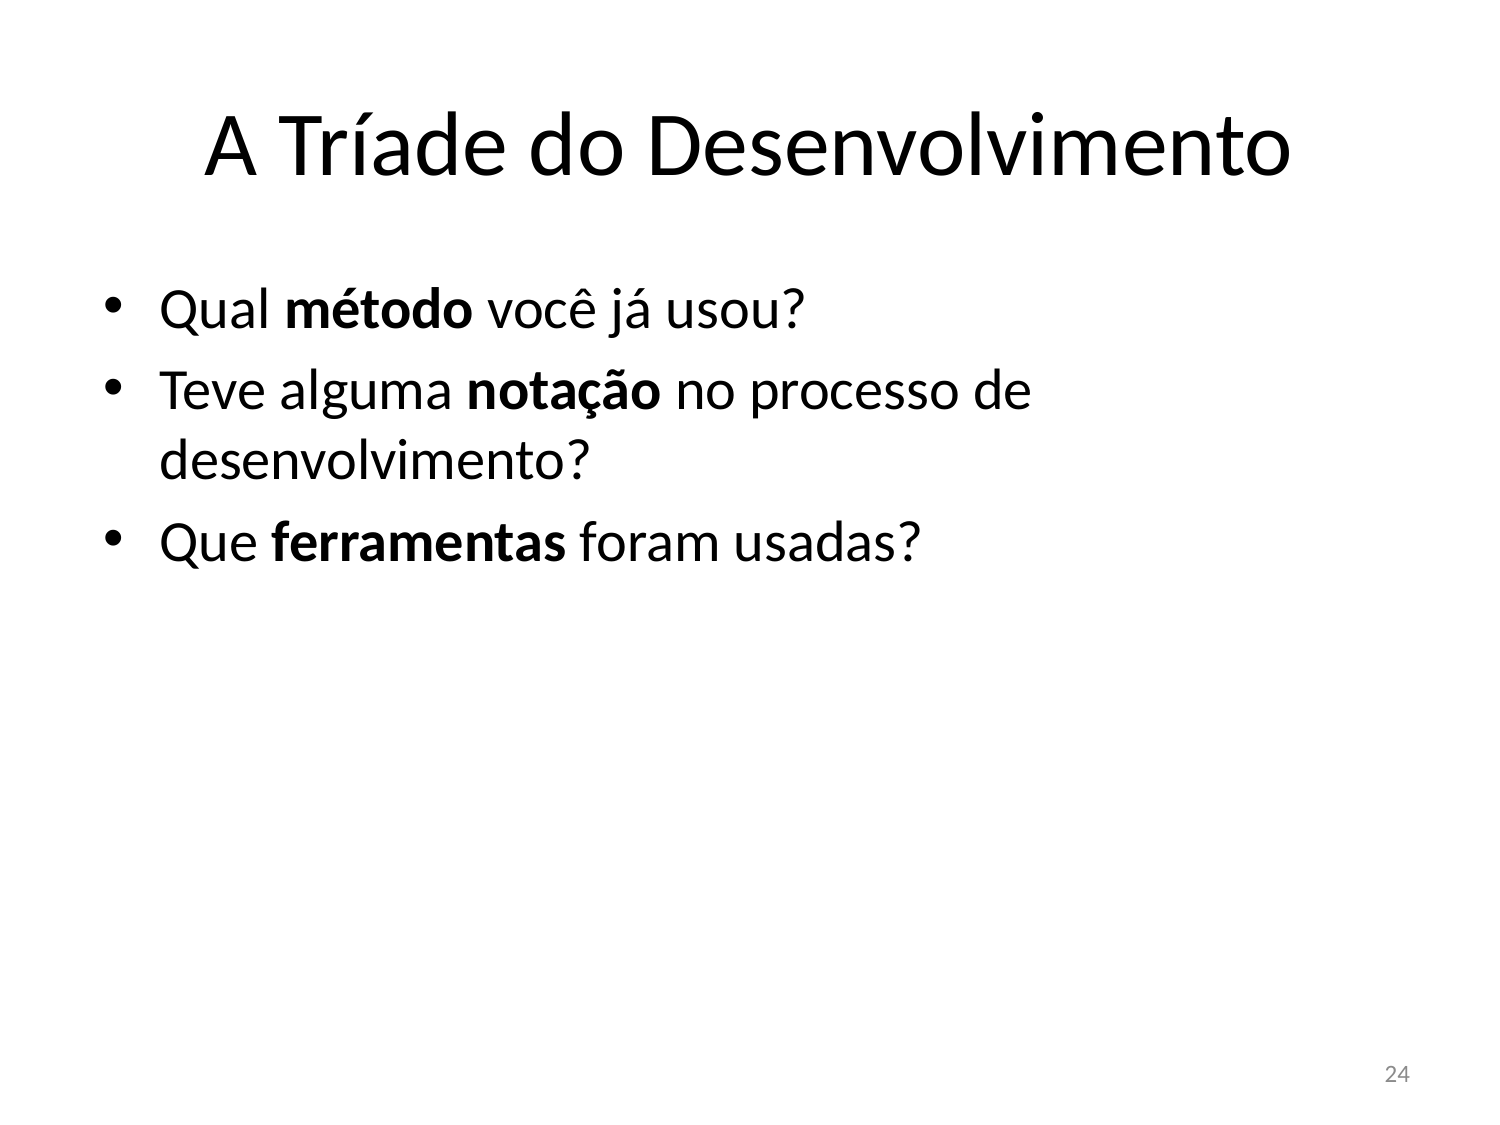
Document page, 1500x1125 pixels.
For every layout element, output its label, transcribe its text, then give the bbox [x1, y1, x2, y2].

slide_number <número> [1074, 1042, 1425, 1103]
title A Tríade do Desenvolvimento [75, 45, 1425, 233]
list Qual método você já usou? Teve alguma notação no processo de desenvolvimento? Que ferramentas foram usadas? [88, 262, 1359, 1005]
